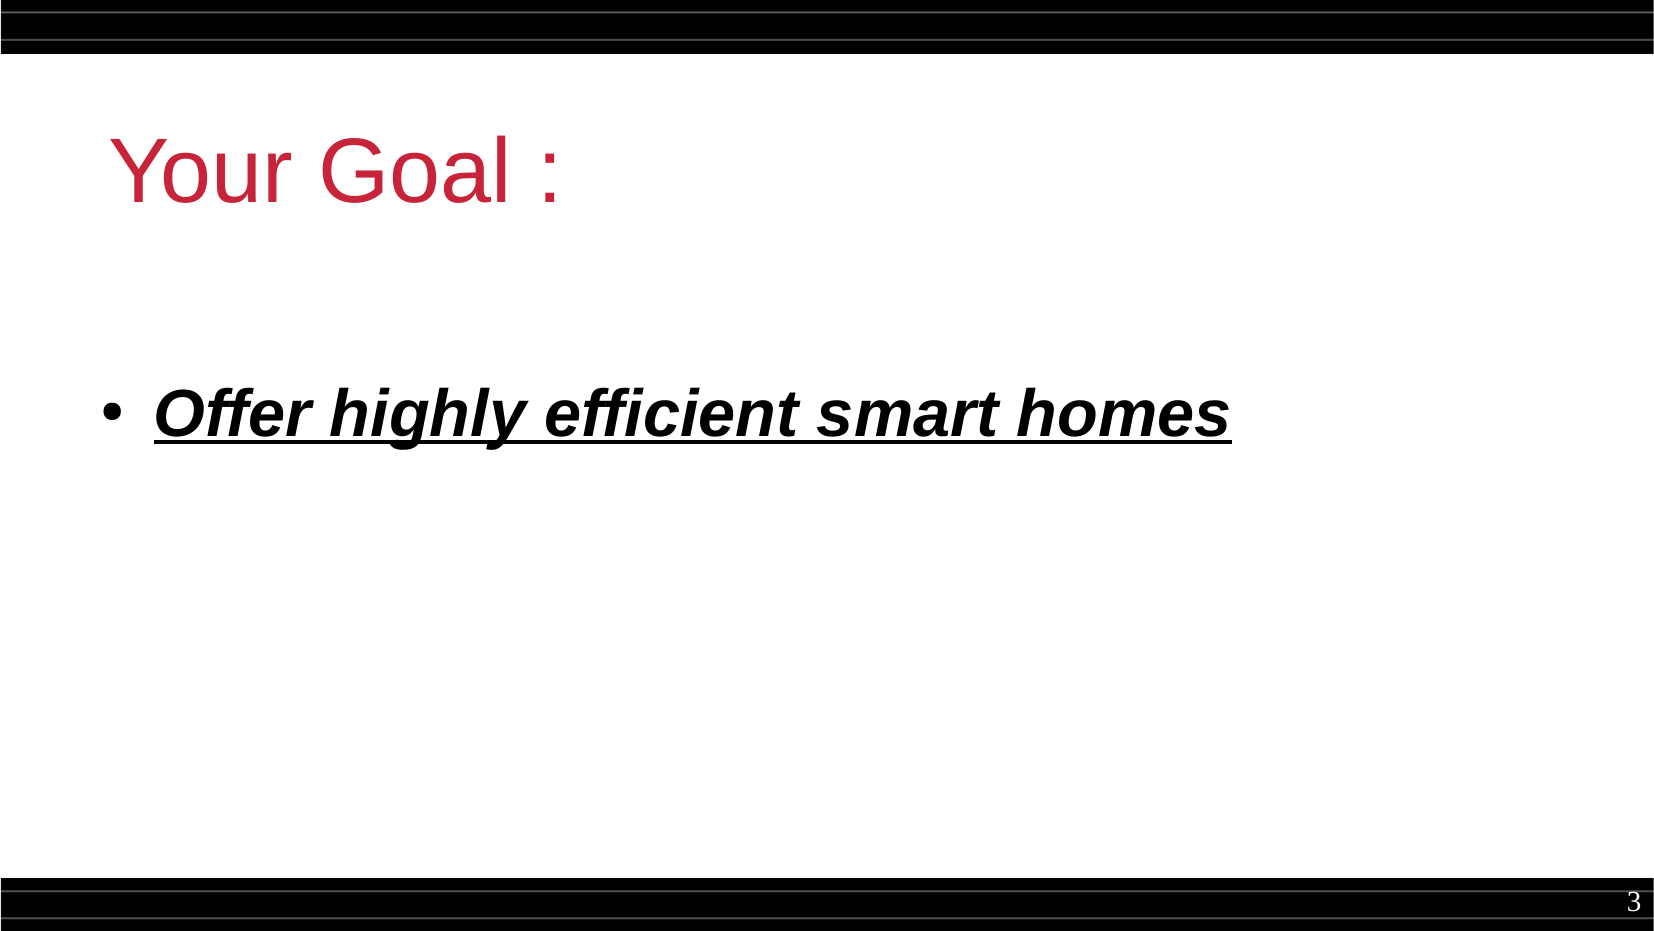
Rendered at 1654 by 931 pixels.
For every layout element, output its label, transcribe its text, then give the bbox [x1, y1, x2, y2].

picture [0, 0, 1654, 54]
title Your Goal : [82, 67, 1571, 271]
picture [0, 878, 1654, 931]
list Offer highly efficient smart homes [82, 271, 1571, 757]
